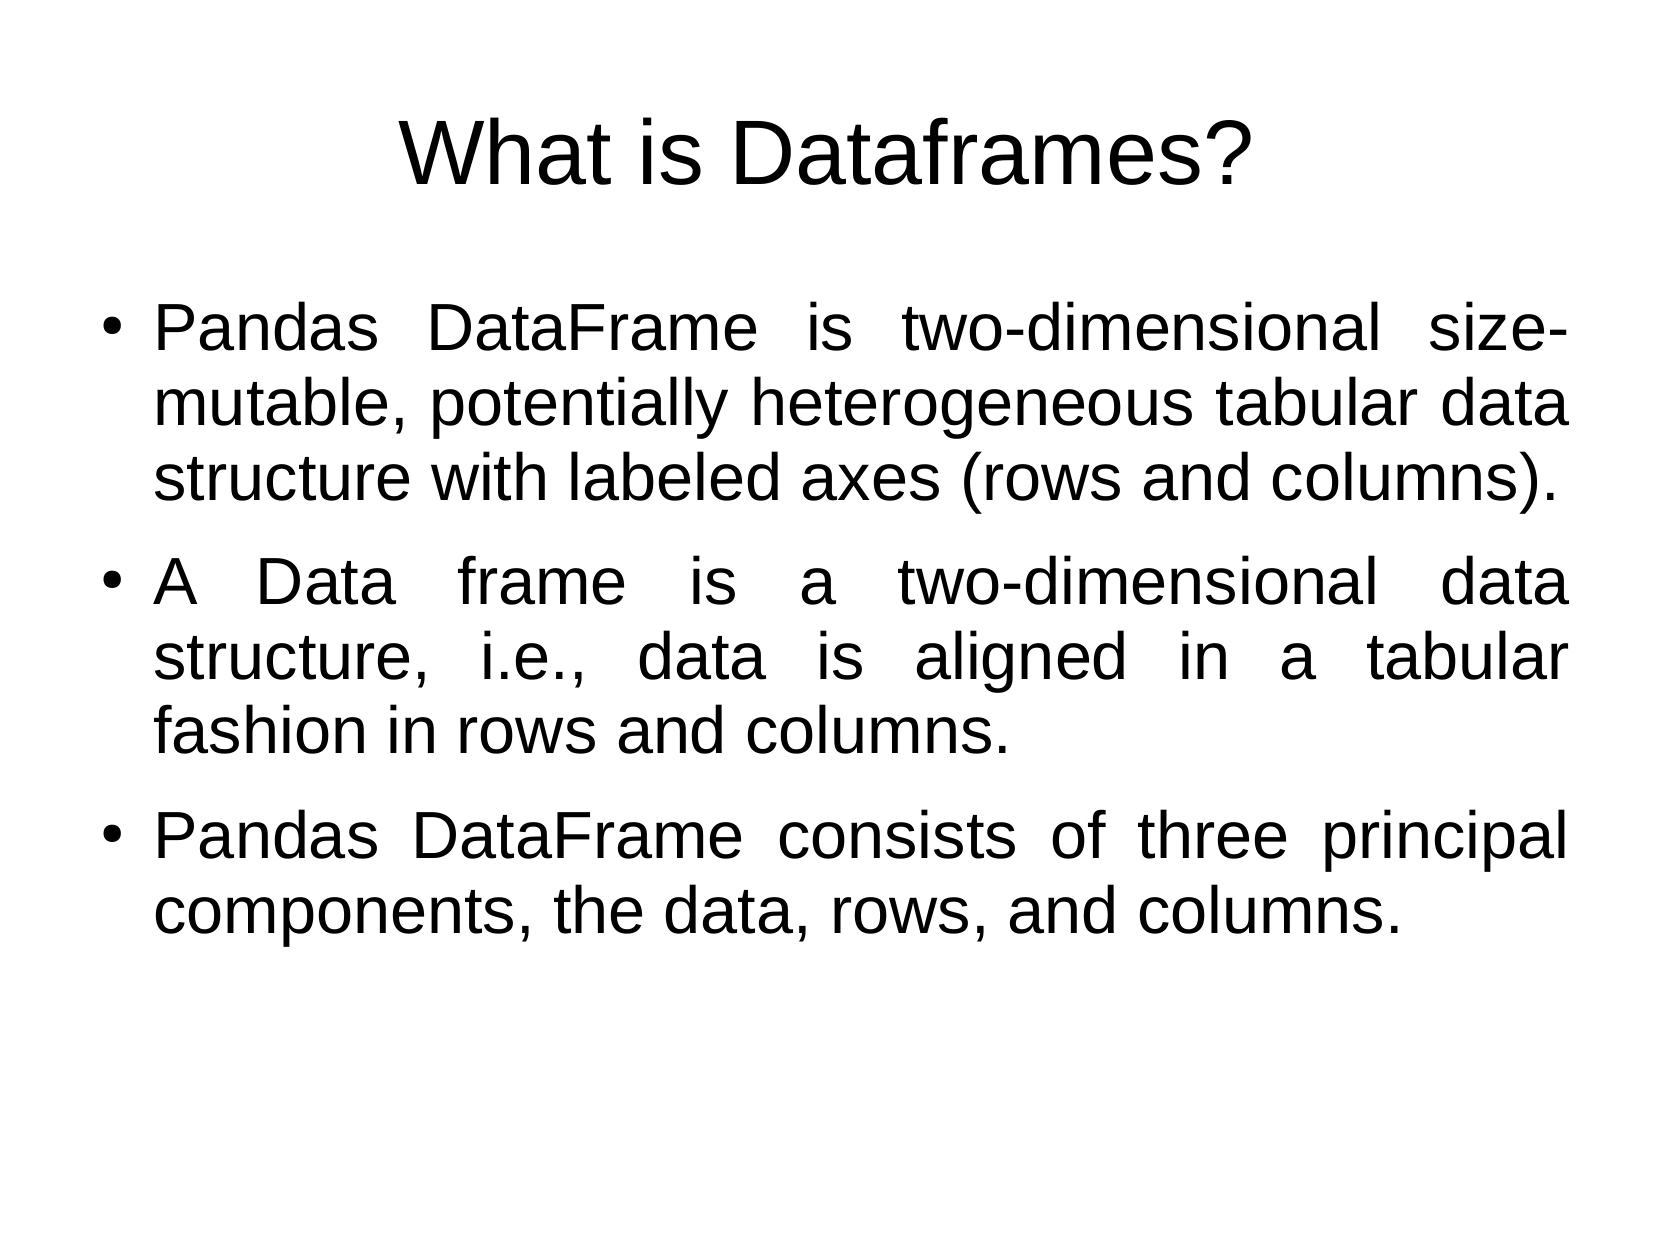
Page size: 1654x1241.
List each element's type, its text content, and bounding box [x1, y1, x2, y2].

title What is Dataframes? [82, 49, 1571, 257]
list Pandas DataFrame is two-dimensional size-mutable, potentially heterogeneous tabular data structure with labeled axes (rows and columns). A Data frame is a two-dimensional data structure, i.e., data is aligned in a tabular fashion in rows and columns. Pandas DataFrame consists of three principal components, the data, rows, and columns. [82, 290, 1571, 1010]
